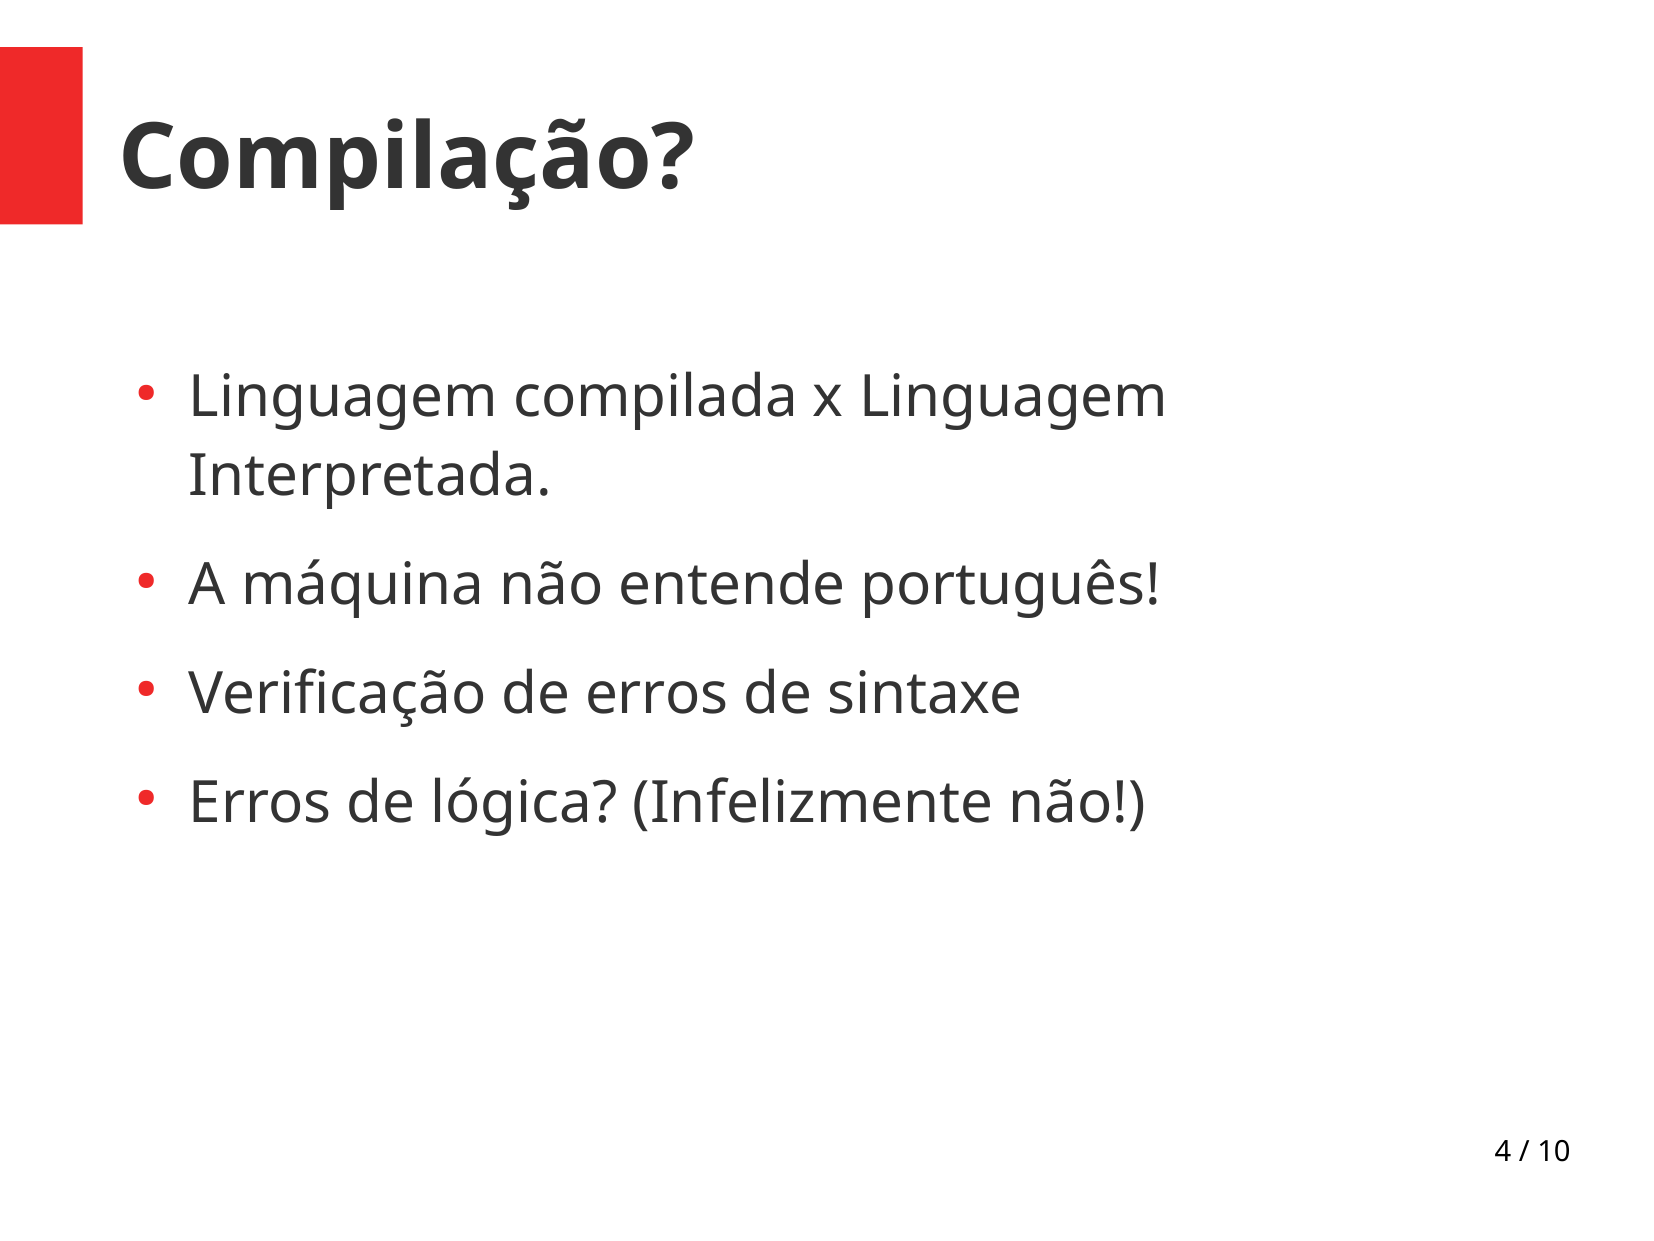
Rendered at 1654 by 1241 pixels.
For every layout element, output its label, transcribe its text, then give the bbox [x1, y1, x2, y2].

title Compilação? [118, 49, 1571, 257]
list Linguagem compilada x Linguagem Interpretada. A máquina não entende português! Verificação de erros de sintaxe Erros de lógica? (Infelizmente não!) [118, 354, 1536, 1074]
